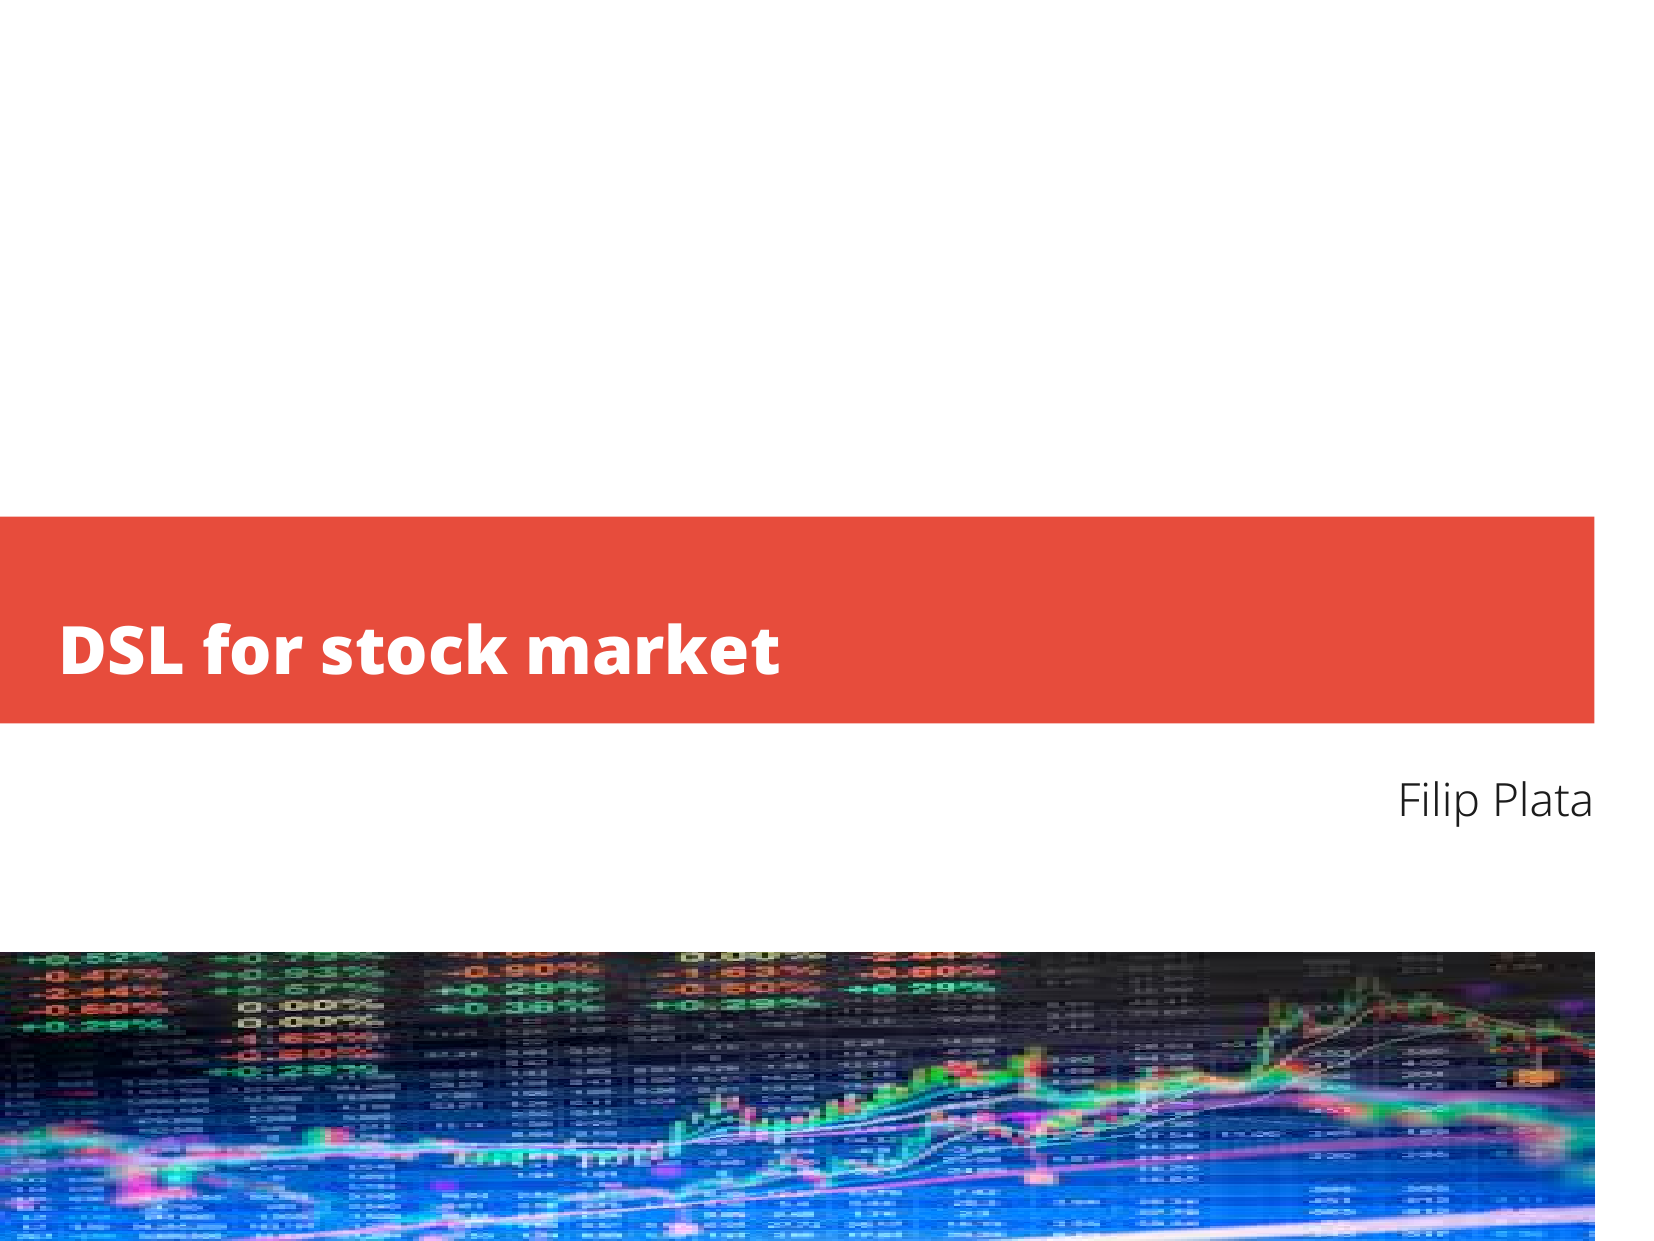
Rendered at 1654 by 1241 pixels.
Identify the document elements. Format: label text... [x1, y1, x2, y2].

title DSL for stock market [59, 546, 1595, 694]
subtitle Filip Plata [88, 767, 1595, 952]
picture [0, 952, 1595, 1241]
